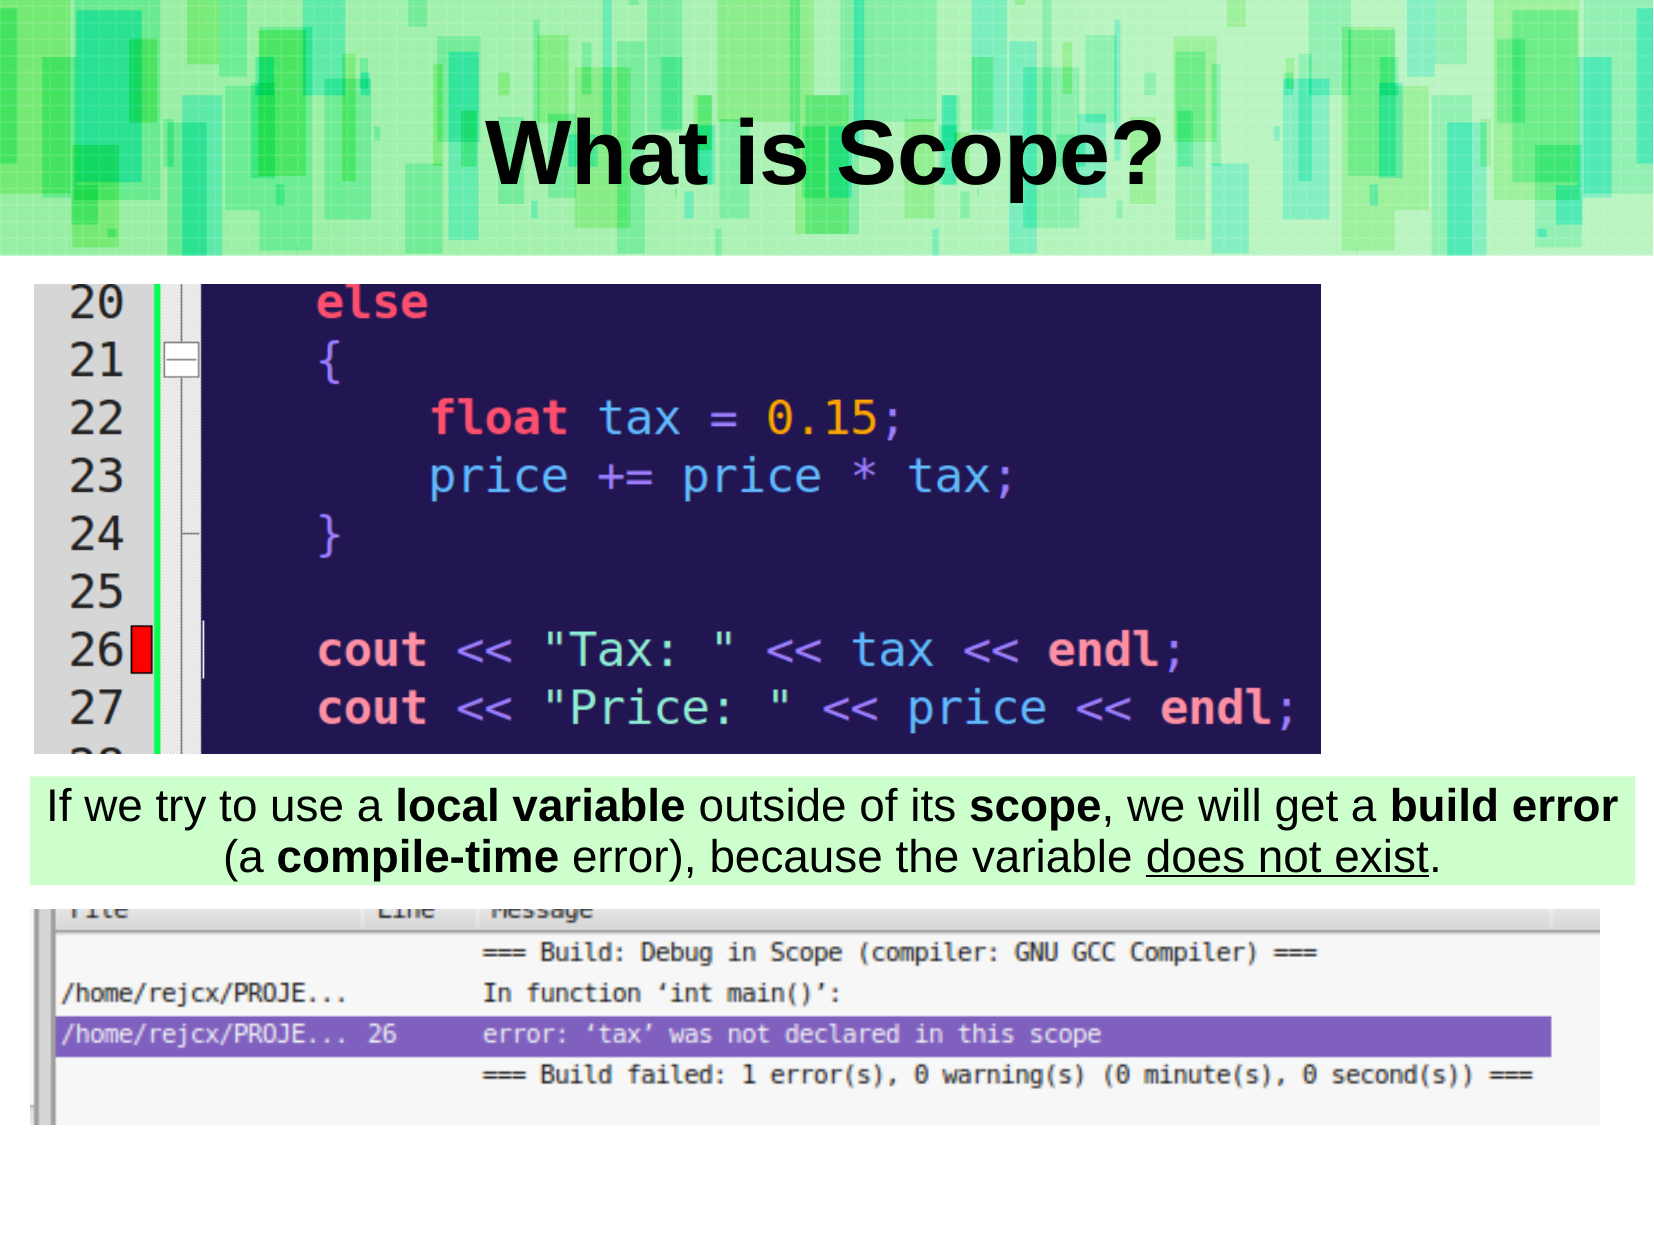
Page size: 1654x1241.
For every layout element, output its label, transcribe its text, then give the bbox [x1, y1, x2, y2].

picture [0, 0, 1654, 1241]
title What is Scope? [82, 49, 1571, 257]
text_box If we try to use a local variable outside of its scope, we will get a build error (a compile-time error), because the variable does not exist. [30, 776, 1636, 886]
